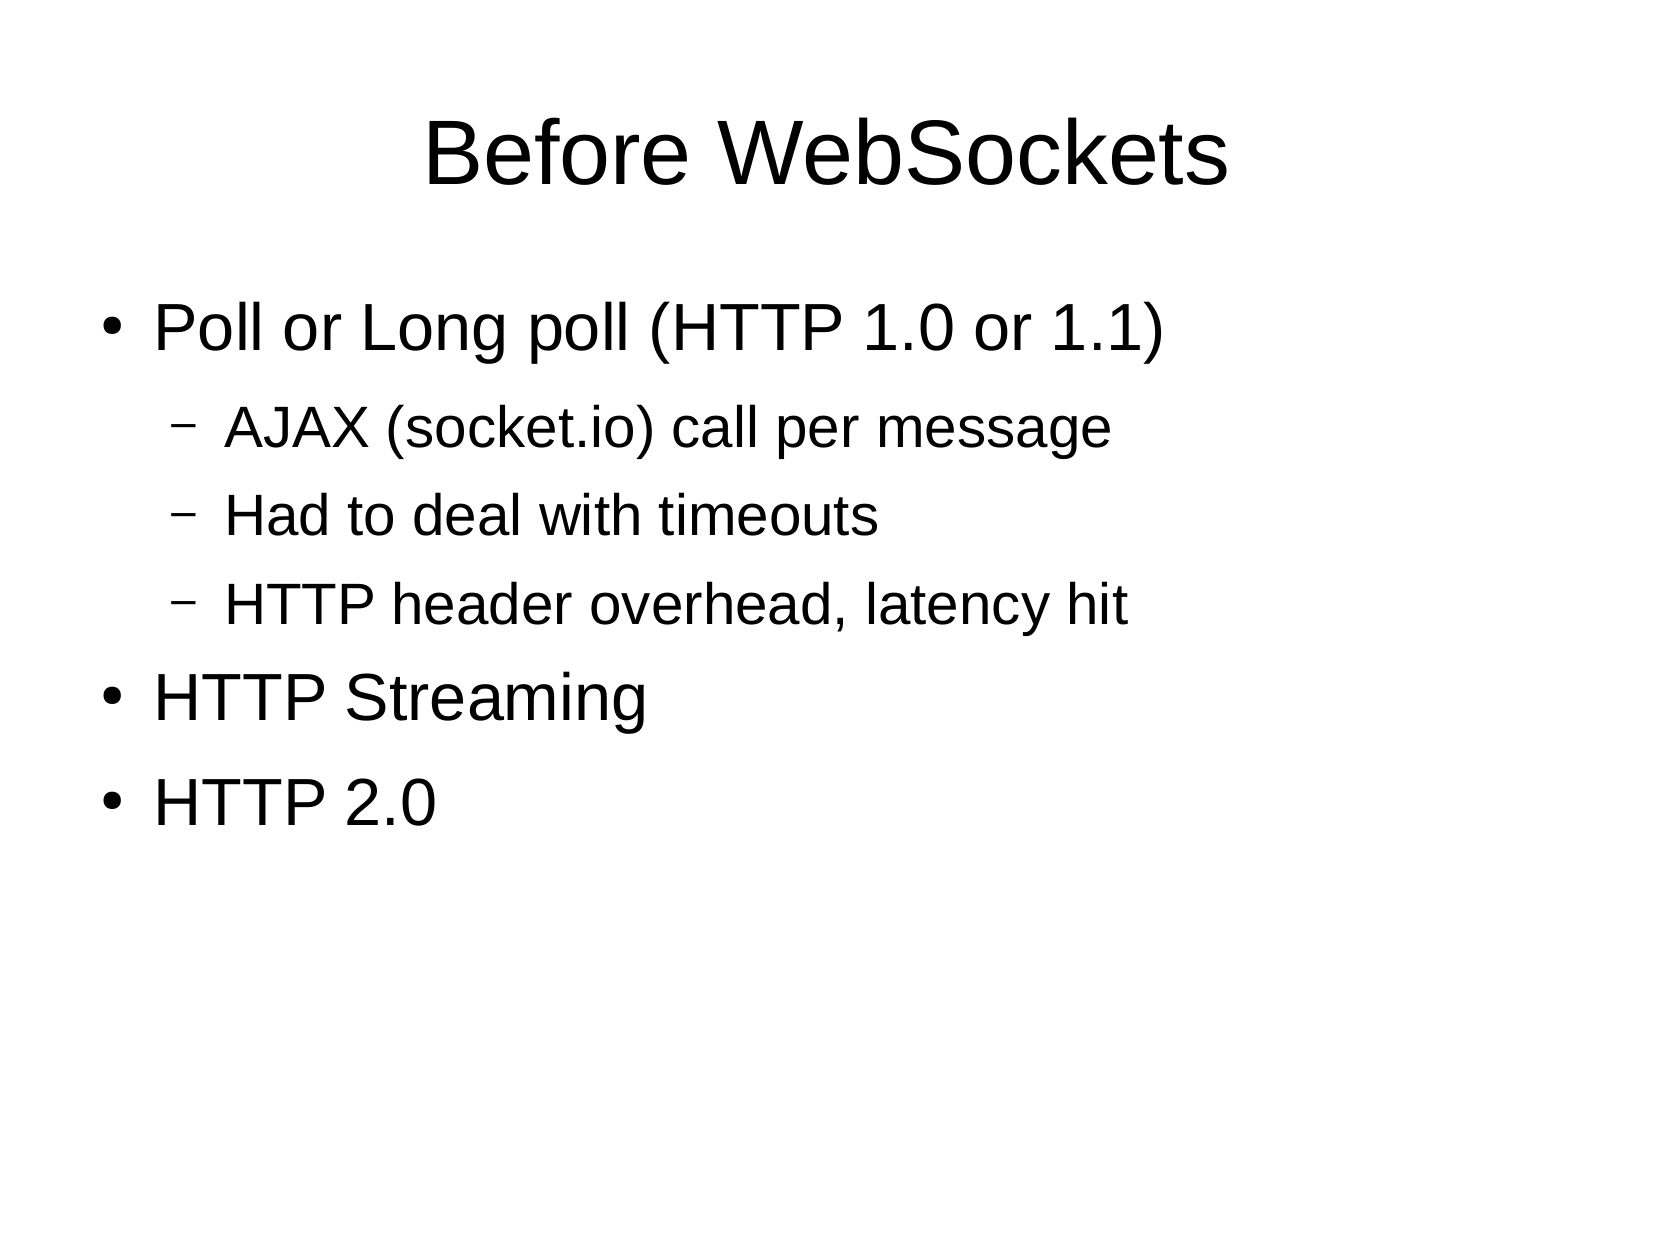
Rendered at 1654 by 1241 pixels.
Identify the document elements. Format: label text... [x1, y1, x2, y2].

list Poll or Long poll (HTTP 1.0 or 1.1) AJAX (socket.io) call per message Had to deal with timeouts HTTP header overhead, latency hit HTTP Streaming HTTP 2.0 [82, 290, 1571, 1010]
title Before WebSockets [82, 49, 1571, 257]
